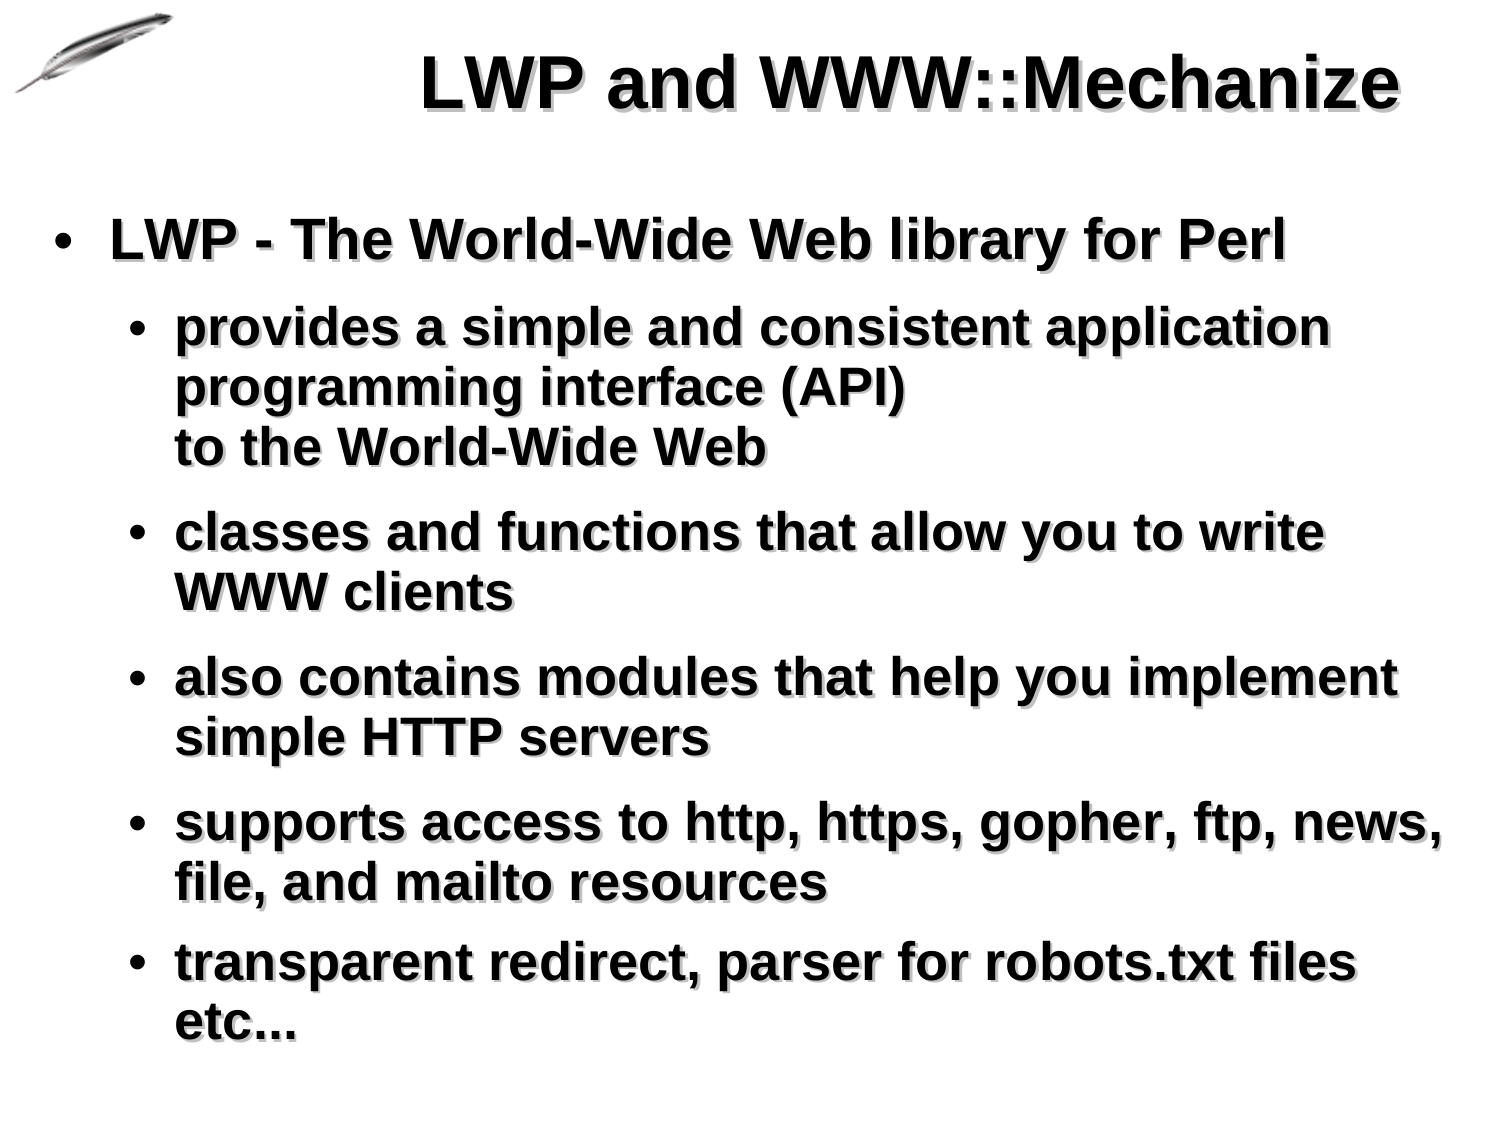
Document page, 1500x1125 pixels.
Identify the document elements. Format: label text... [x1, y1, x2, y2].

list LWP - The World-Wide Web library for Perl provides a simple and consistent application programming interface (API) to the World-Wide Web classes and functions that allow you to write WWW clients also contains modules that help you implement simple HTTP servers supports access to http, https, gopher, ftp, news, file, and mailto resources transparent redirect, parser for robots.txt files etc... [53, 207, 1447, 1084]
picture [11, 11, 179, 95]
title LWP and WWW::Mechanize [419, 0, 1459, 176]
